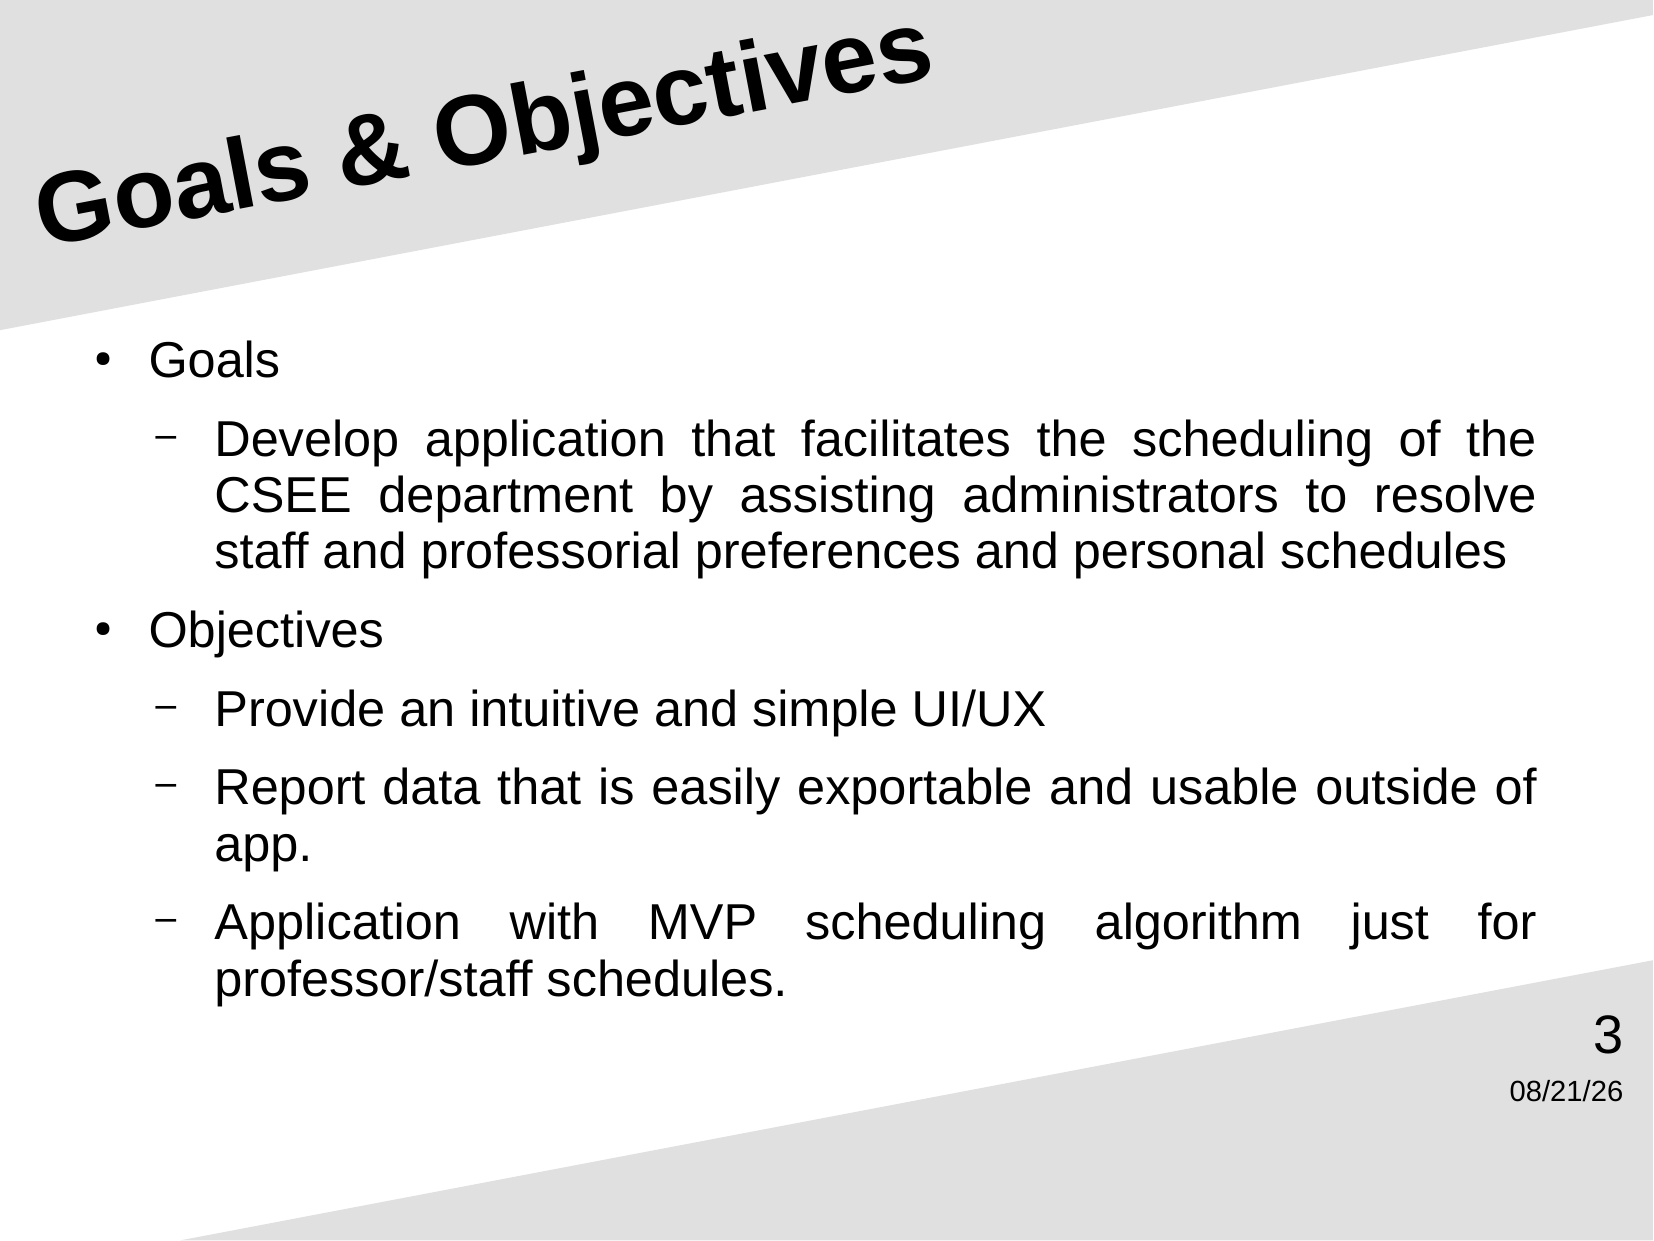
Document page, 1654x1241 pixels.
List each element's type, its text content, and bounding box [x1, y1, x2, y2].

title Goals & Objectives [16, 0, 1518, 315]
list Goals Develop application that facilitates the scheduling of the CSEE department by assisting administrators to resolve staff and professorial preferences and personal schedules Objectives Provide an intuitive and simple UI/UX Report data that is easily exportable and usable outside of app. Application with MVP scheduling algorithm just for professor/staff schedules. [82, 331, 1538, 1052]
